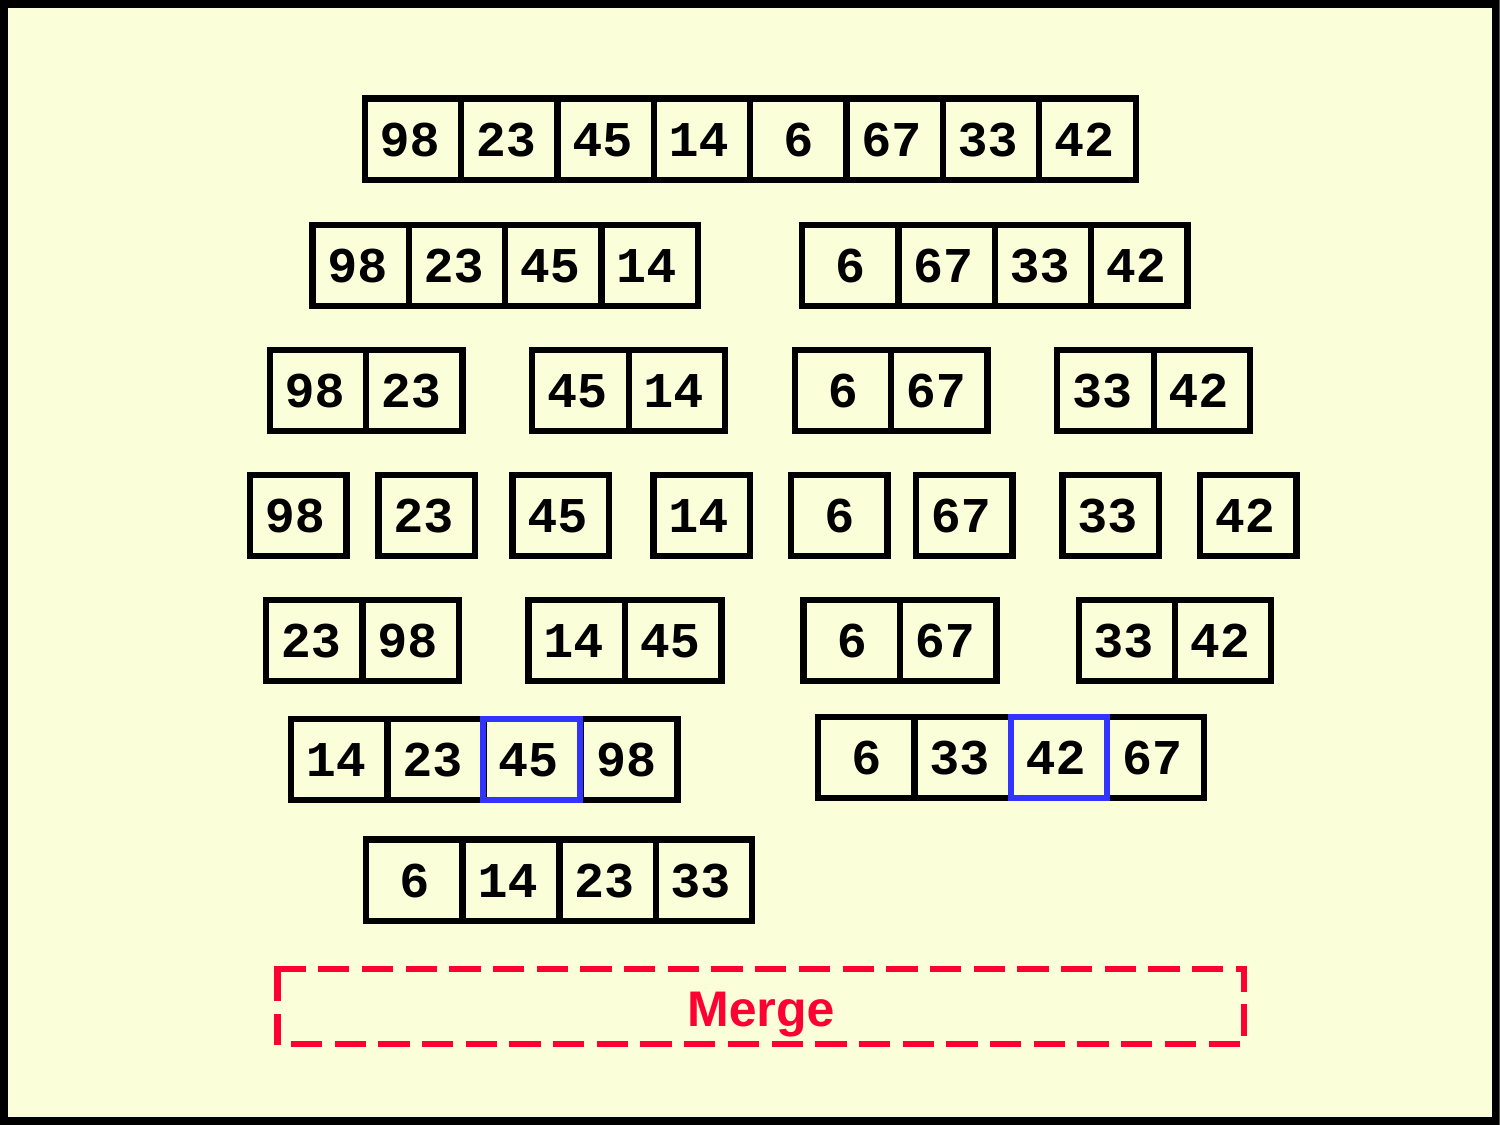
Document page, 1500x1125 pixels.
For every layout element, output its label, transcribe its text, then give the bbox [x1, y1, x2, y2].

text_box 14 [601, 224, 698, 307]
text_box 98 [581, 718, 678, 801]
text_box 98 [269, 350, 367, 432]
text_box 67 [899, 224, 994, 307]
text_box 6 [794, 350, 892, 432]
text_box 23 [266, 600, 362, 682]
text_box 6 [818, 716, 914, 798]
text_box 98 [312, 224, 409, 307]
text_box 42 [1176, 600, 1272, 682]
text_box 42 [1200, 474, 1297, 557]
text_box 14 [528, 600, 625, 682]
text_box 45 [625, 600, 722, 682]
text_box 33 [1078, 600, 1176, 682]
text_box 67 [847, 98, 942, 180]
text_box 67 [901, 600, 997, 682]
text_box 33 [1057, 350, 1153, 432]
text_box 14 [462, 839, 559, 921]
text_box 6 [802, 224, 899, 307]
text_box 67 [916, 474, 1013, 557]
text_box 23 [409, 224, 506, 307]
text_box 23 [462, 98, 558, 180]
text_box 98 [362, 600, 459, 682]
text_box 14 [291, 718, 387, 801]
text_box 45 [532, 350, 628, 432]
text_box 23 [367, 350, 463, 432]
text_box 42 [1010, 716, 1108, 798]
text_box 67 [892, 350, 988, 432]
text_box 33 [942, 98, 1039, 180]
text_box 14 [628, 350, 726, 432]
text_box 23 [378, 474, 475, 557]
text_box 45 [483, 718, 580, 801]
text_box 6 [791, 474, 888, 557]
text_box 33 [1062, 474, 1159, 557]
text_box 42 [1091, 224, 1188, 307]
text_box 14 [653, 474, 751, 557]
text_box 23 [559, 839, 655, 921]
text_box 98 [364, 98, 462, 180]
text_box 23 [387, 718, 483, 801]
text_box 33 [655, 839, 753, 921]
text_box 33 [914, 716, 1010, 798]
text_box 45 [558, 98, 653, 180]
text_box 14 [653, 98, 750, 180]
text_box Merge [277, 968, 1244, 1045]
text_box 6 [366, 839, 462, 921]
text_box 33 [994, 224, 1091, 307]
text_box 45 [512, 474, 609, 557]
text_box 6 [803, 600, 901, 682]
text_box 98 [249, 474, 347, 557]
text_box 42 [1153, 350, 1251, 432]
text_box 67 [1108, 716, 1204, 798]
text_box 6 [750, 98, 847, 180]
text_box 42 [1039, 98, 1136, 180]
text_box 45 [506, 224, 601, 307]
